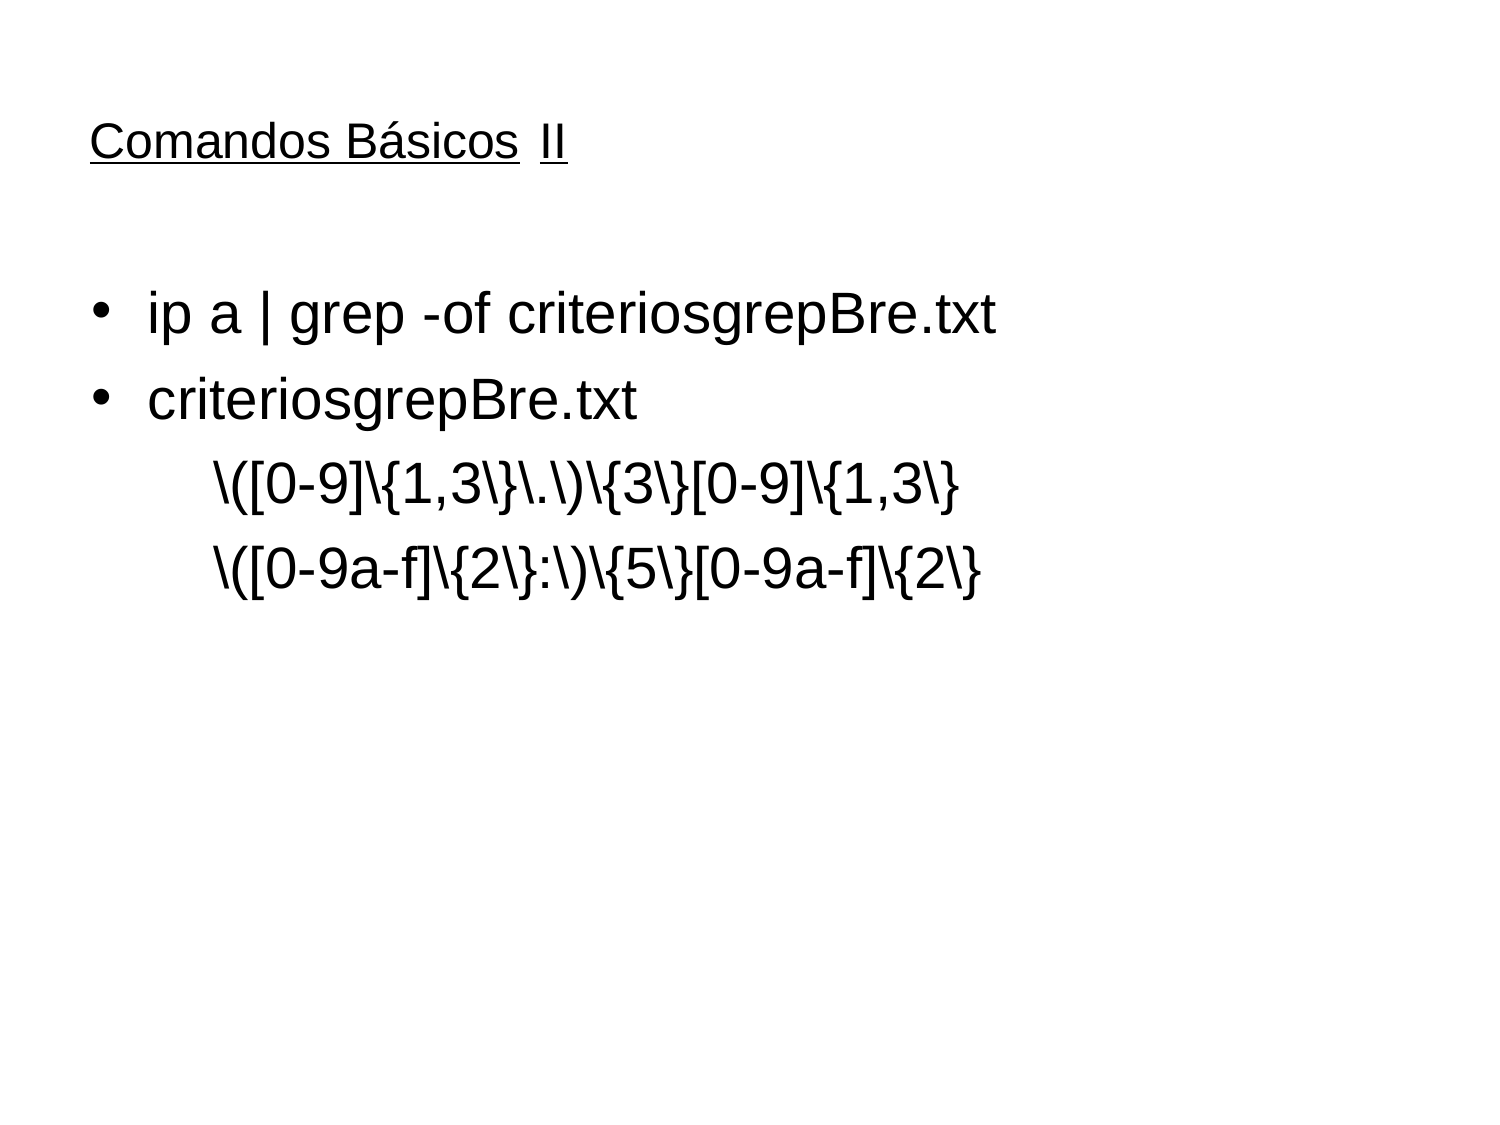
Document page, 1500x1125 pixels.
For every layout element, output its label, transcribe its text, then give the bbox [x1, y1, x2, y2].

title Comandos Básicos II [75, 45, 1426, 233]
list ip a | grep -of criteriosgrepBre.txt criteriosgrepBre.txt \([0-9]\{1,3\}\.\)\{3\}[0-9]\{1,3\} \([0-9a-f]\{2\}:\)\{5\}[0-9a-f]\{2\} [76, 267, 1427, 1010]
